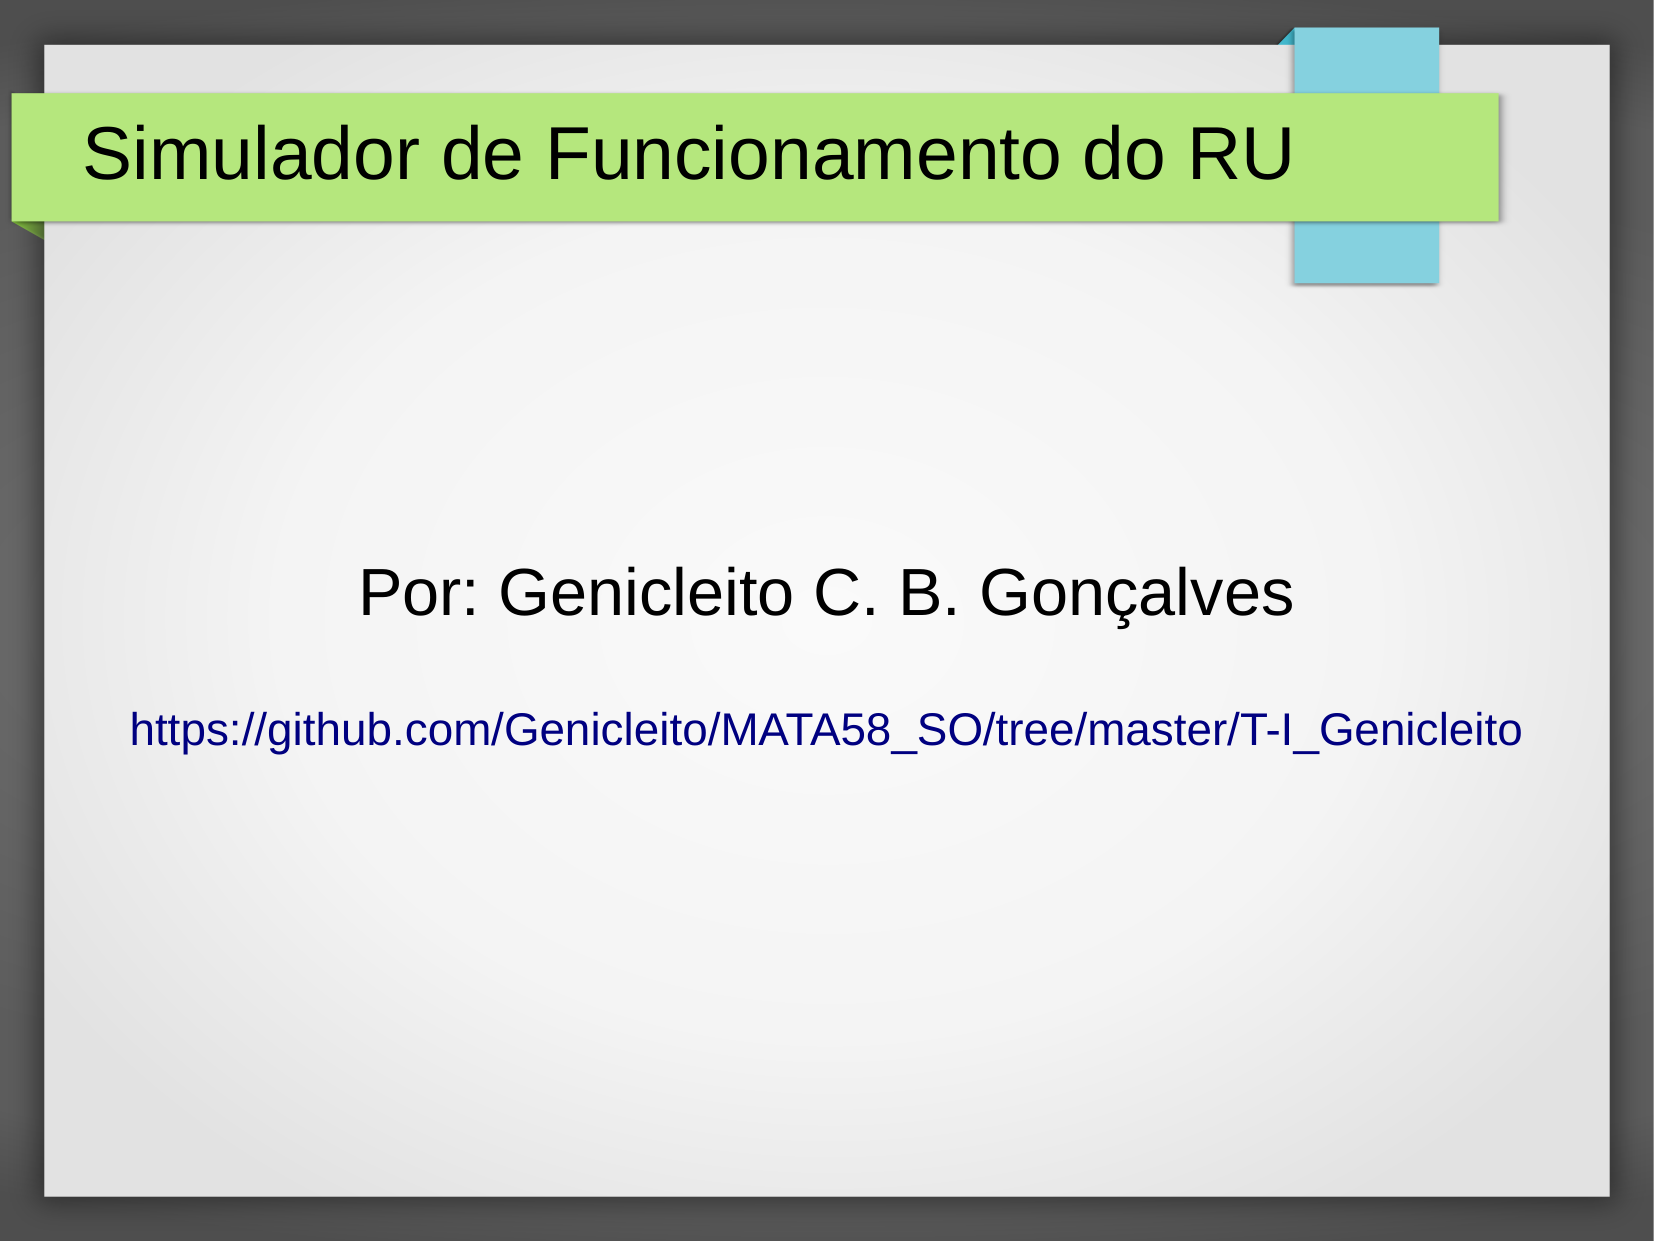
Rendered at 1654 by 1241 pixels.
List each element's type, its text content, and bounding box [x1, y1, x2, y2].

title Simulador de Funcionamento do RU [82, 69, 1300, 238]
subtitle Por: Genicleito C. B. Gonçalves https://github.com/Genicleito/MATA58_SO/tree/master/T-I_Genicleito [82, 295, 1571, 1015]
picture [0, 0, 1654, 1241]
